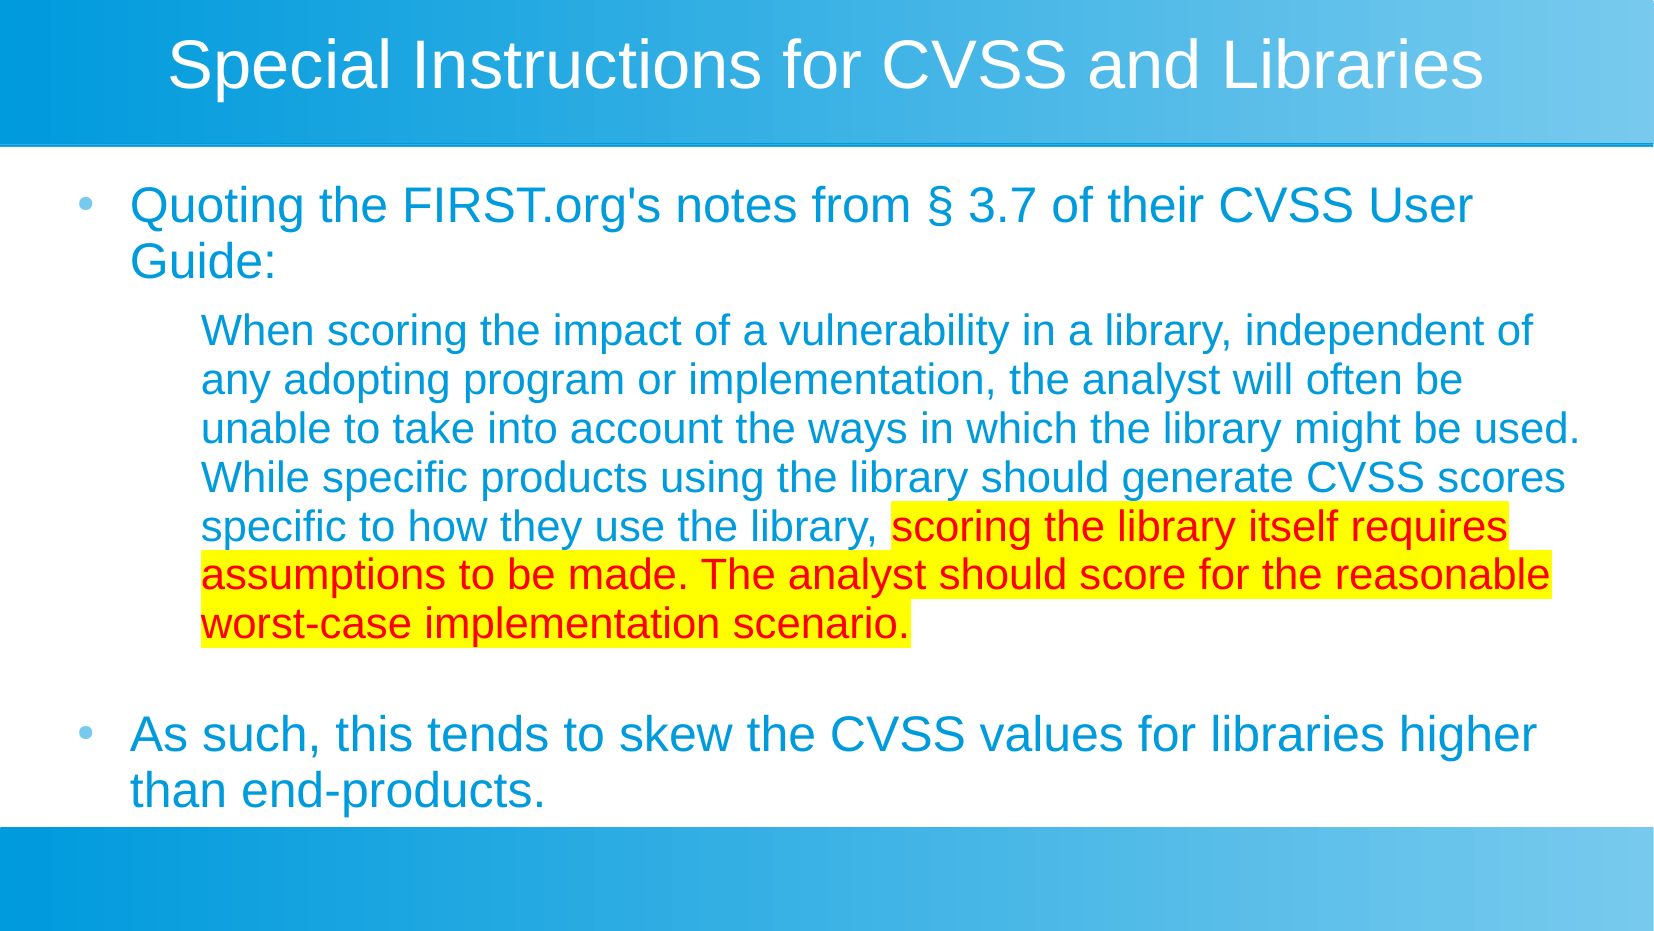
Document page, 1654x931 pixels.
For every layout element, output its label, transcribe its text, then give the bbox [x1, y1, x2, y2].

list Quoting the FIRST.org's notes from § 3.7 of their CVSS User Guide: When scoring the impact of a vulnerability in a library, independent of any adopting program or implementation, the analyst will often be unable to take into account the ways in which the library might be used. While specific products using the library should generate CVSS scores specific to how they use the library, scoring the library itself requires assumptions to be made. The analyst should score for the reasonable worst-case implementation scenario. As such, this tends to skew the CVSS values for libraries higher than end-products. [59, 177, 1595, 826]
title Special Instructions for CVSS and Libraries [59, 8, 1595, 122]
